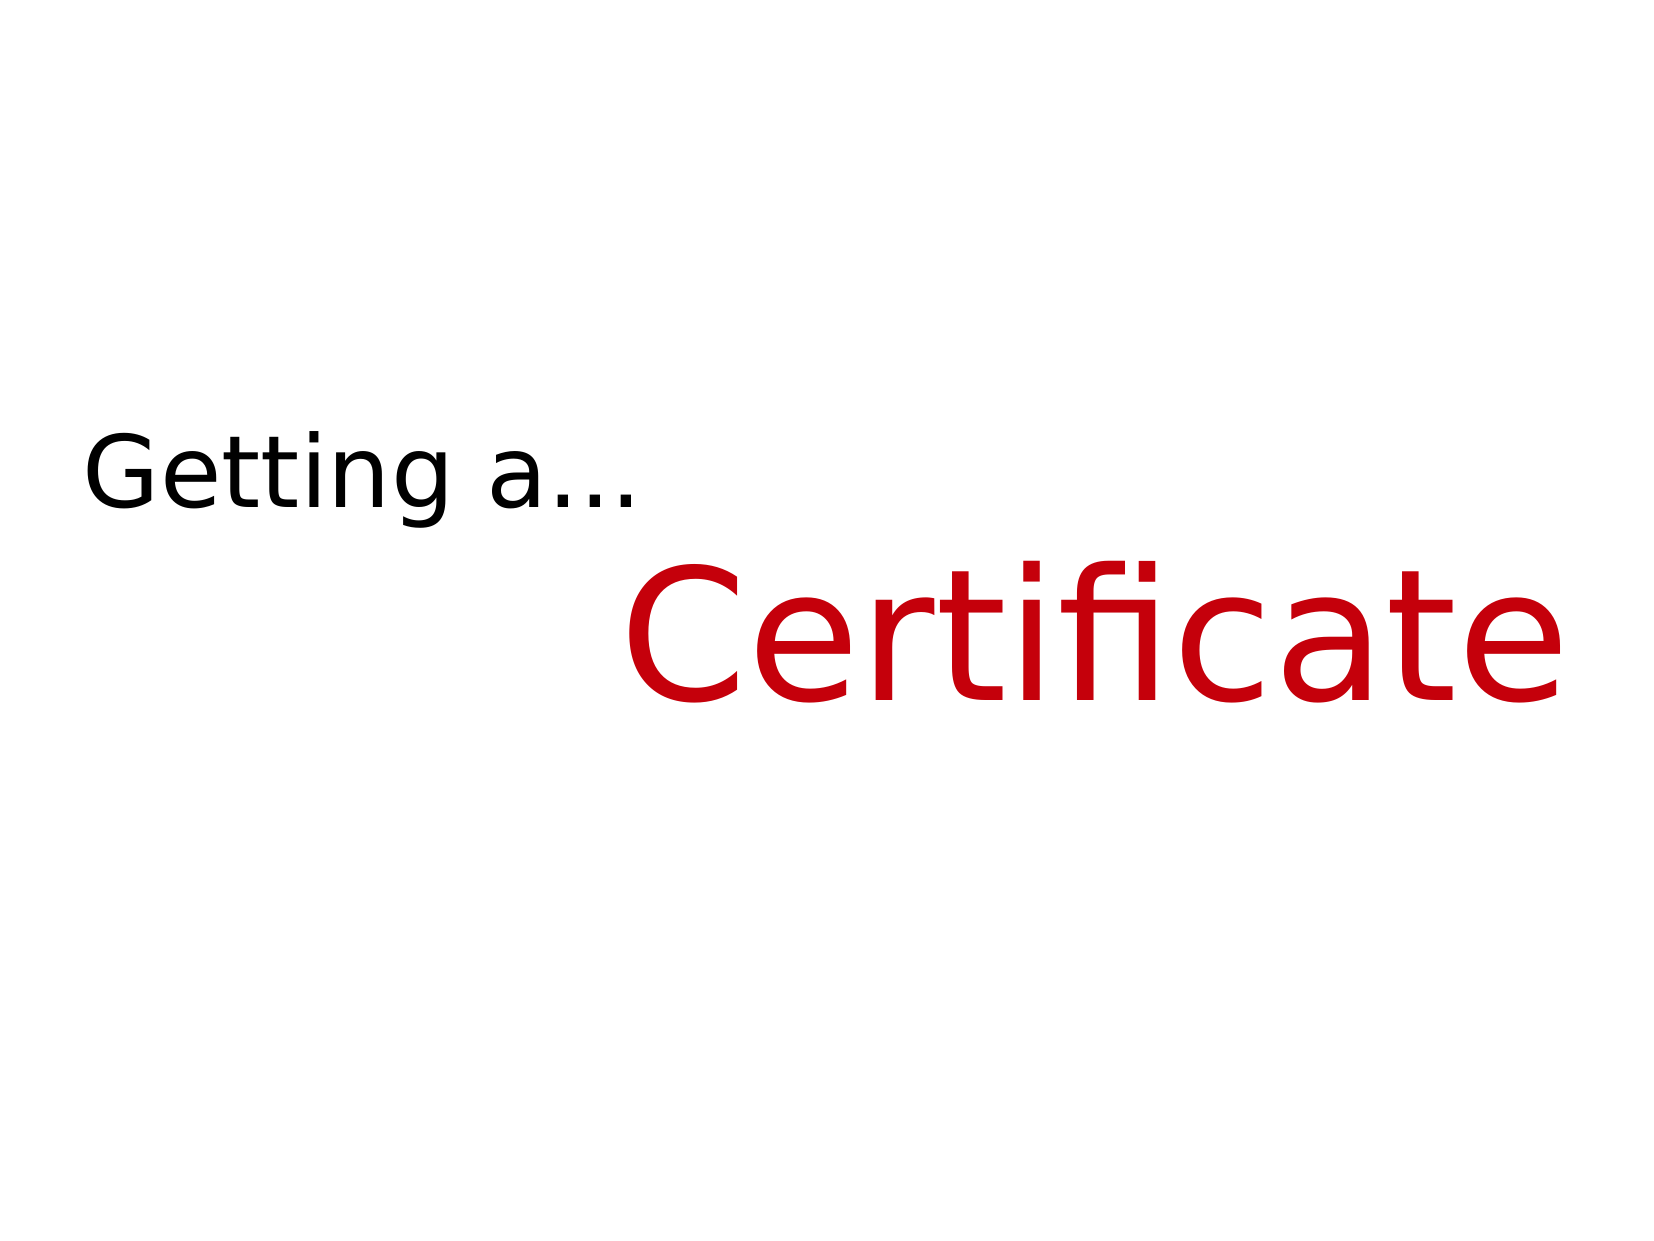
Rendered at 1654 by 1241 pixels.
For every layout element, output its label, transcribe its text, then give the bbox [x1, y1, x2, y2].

subtitle Getting a... Certificate [82, 49, 1571, 1109]
